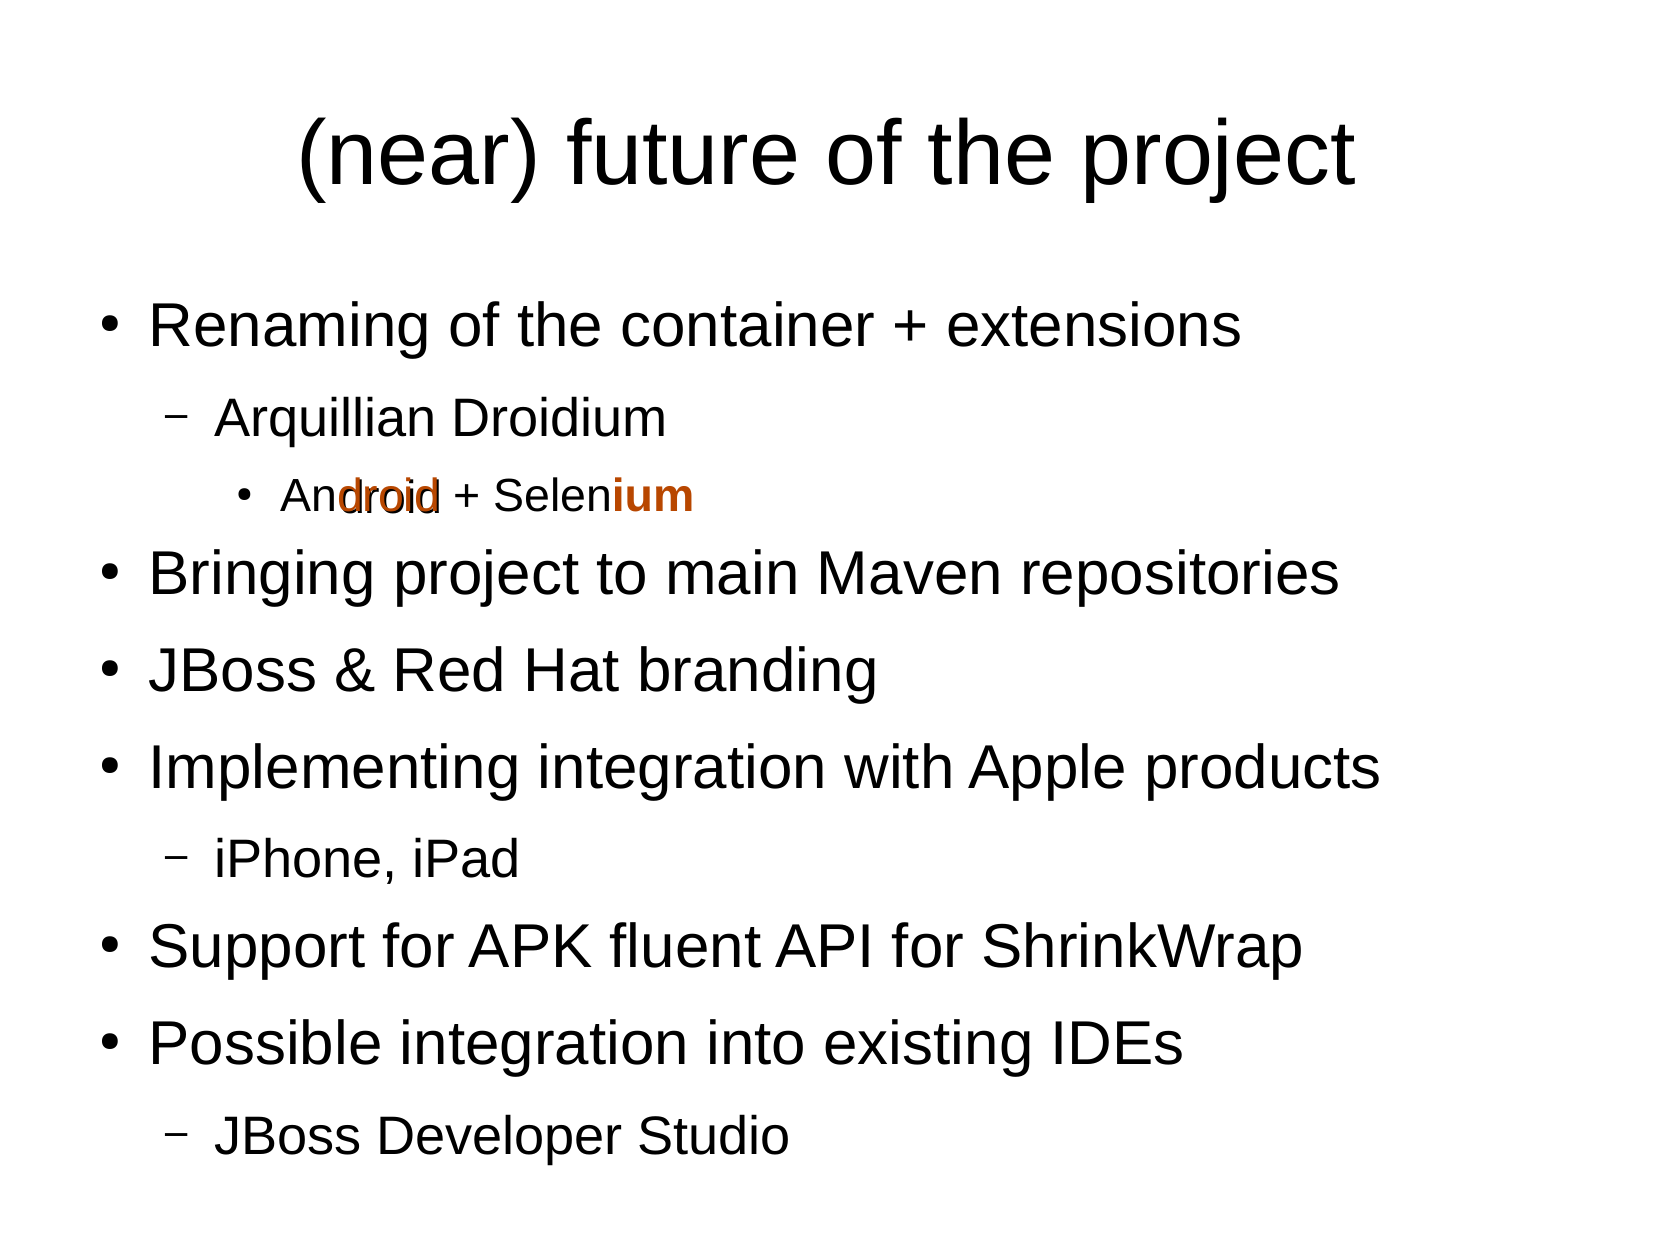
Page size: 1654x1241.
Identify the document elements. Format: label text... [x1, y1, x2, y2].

list Renaming of the container + extensions Arquillian Droidium Android + Selenium Bringing project to main Maven repositories JBoss & Red Hat branding Implementing integration with Apple products iPhone, iPad Support for APK fluent API for ShrinkWrap Possible integration into existing IDEs JBoss Developer Studio [82, 290, 1538, 1171]
title (near) future of the project [82, 49, 1571, 257]
